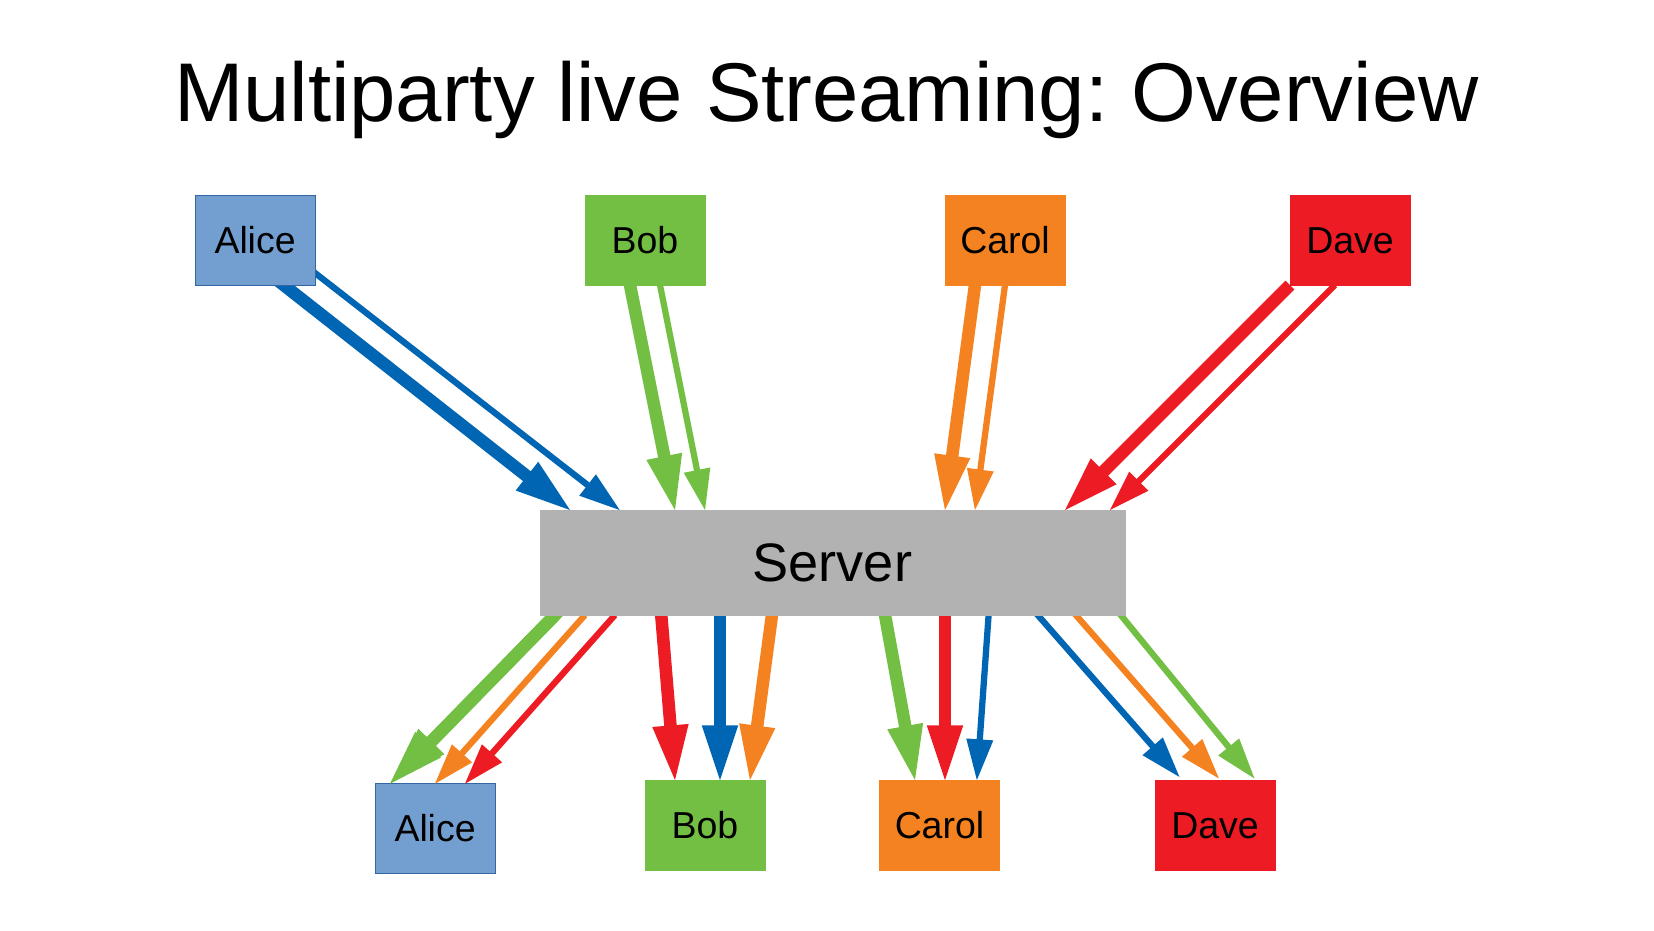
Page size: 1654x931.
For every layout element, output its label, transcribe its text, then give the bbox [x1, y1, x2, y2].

text_box Dave [1155, 780, 1276, 871]
text_box Bob [585, 195, 706, 286]
text_box Alice [195, 195, 316, 286]
text_box Dave [1290, 195, 1411, 286]
text_box Alice [375, 783, 496, 874]
text_box Server [540, 510, 1126, 616]
text_box Carol [879, 780, 1000, 871]
text_box Bob [645, 780, 766, 871]
title Multiparty live Streaming: Overview [82, 15, 1571, 171]
text_box Carol [945, 195, 1066, 286]
